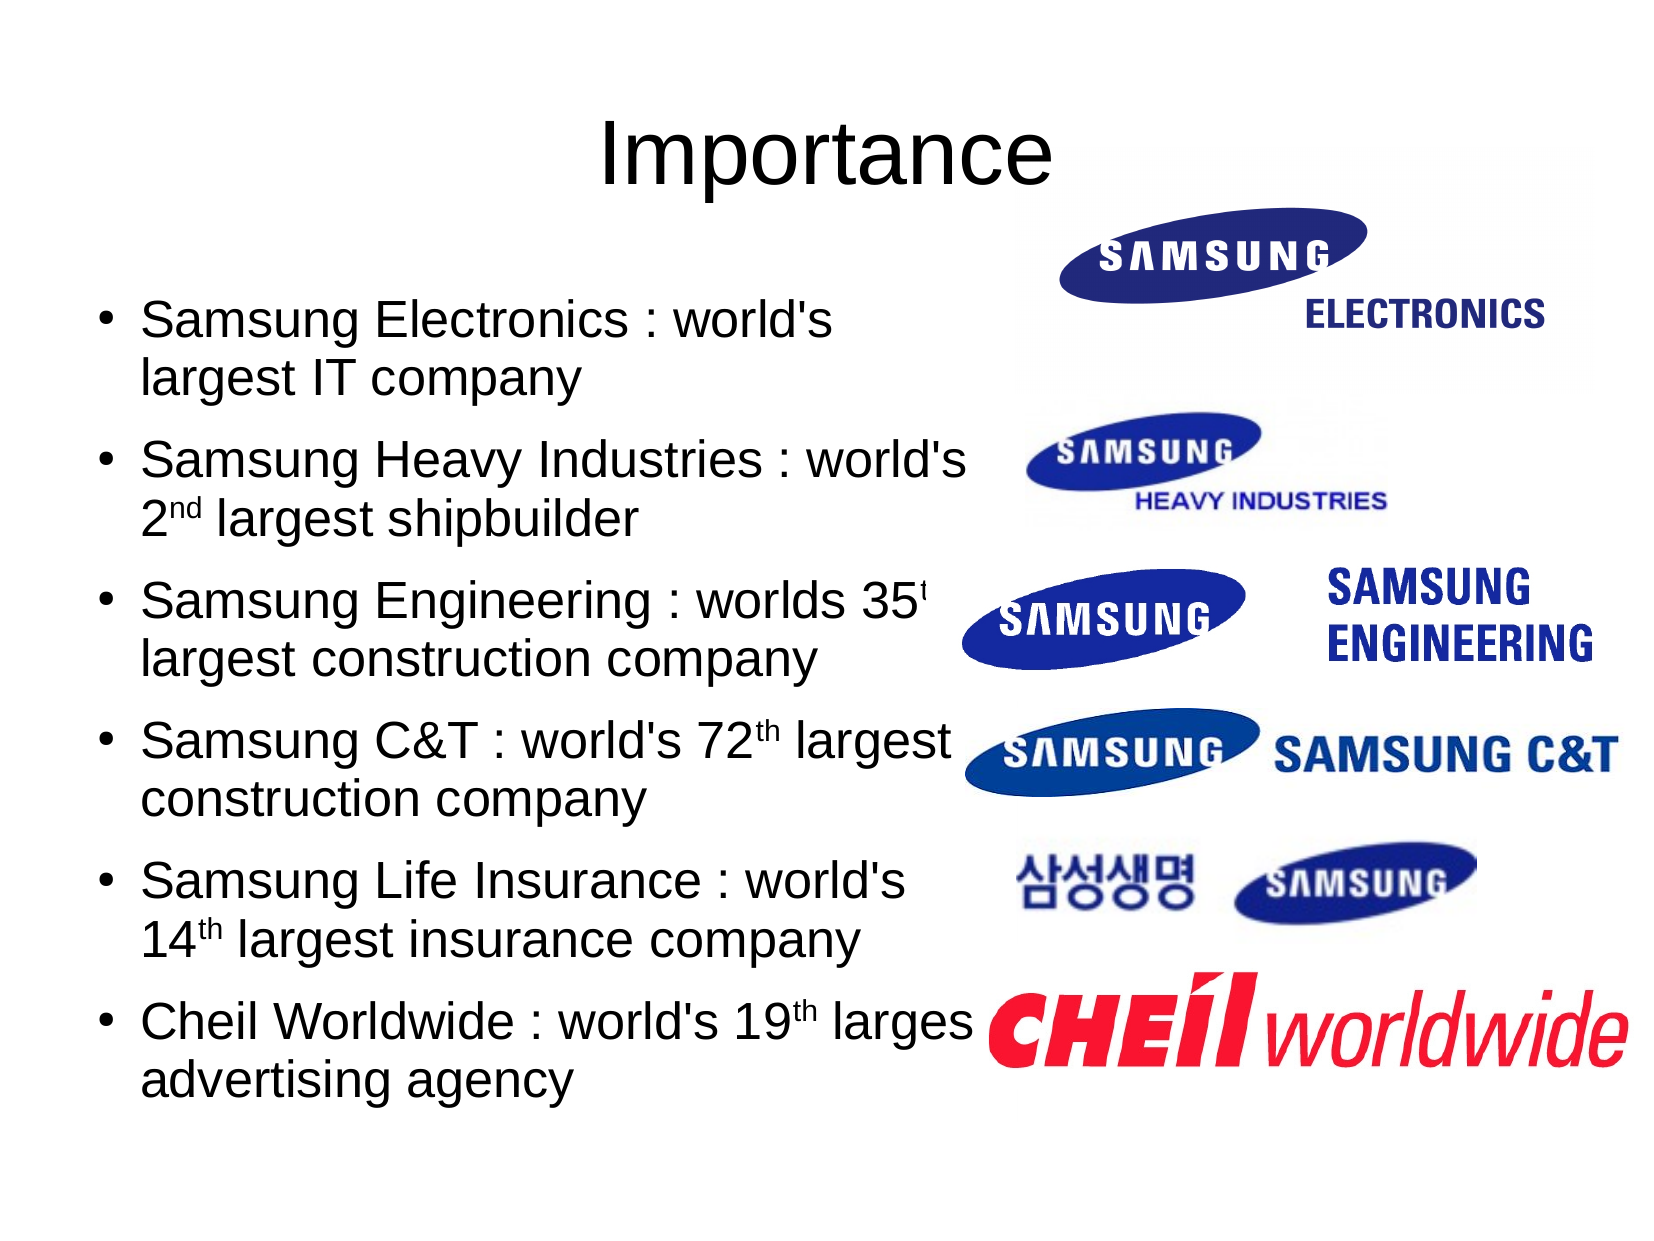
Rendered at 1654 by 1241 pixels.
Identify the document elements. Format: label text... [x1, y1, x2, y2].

title Importance [82, 56, 1571, 250]
list Samsung Electronics : world's largest IT company Samsung Heavy Industries : world's 2nd largest shipbuilder Samsung Engineering : worlds 35th largest construction company Samsung C&T : world's 72th largest construction company Samsung Life Insurance : world's 14th largest insurance company Cheil Worldwide : world's 19th largest advertising agency [82, 290, 1004, 1109]
picture [926, 147, 1654, 1123]
